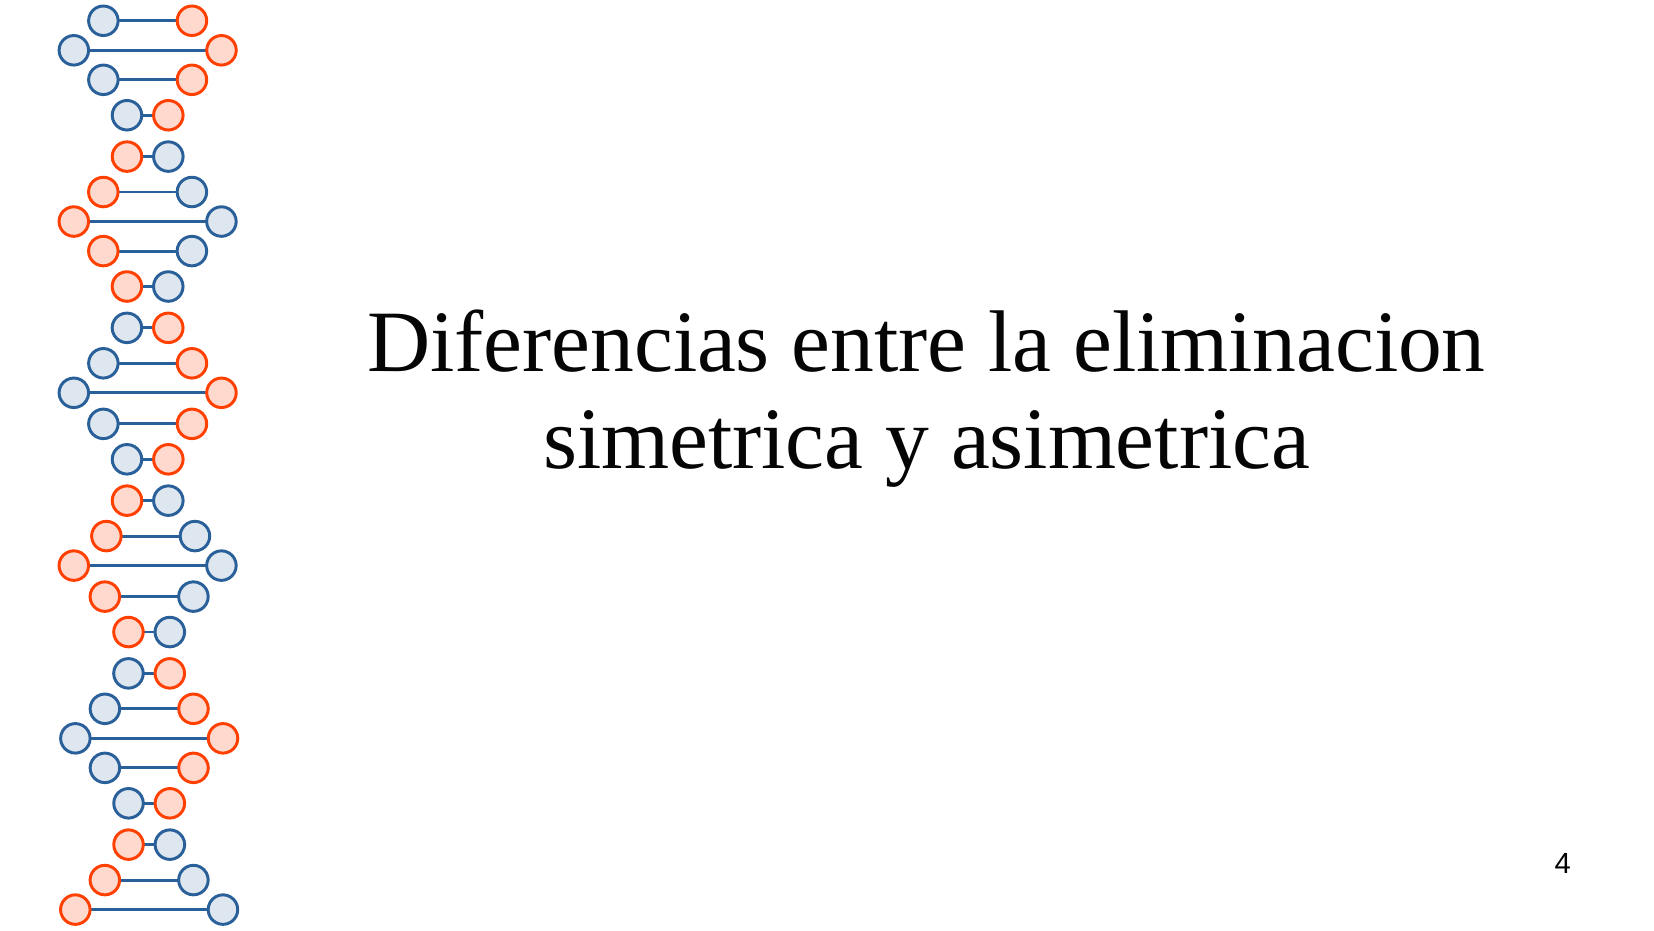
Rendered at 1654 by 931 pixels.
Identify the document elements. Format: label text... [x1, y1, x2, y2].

title Diferencias entre la eliminacion simetrica y asimetrica [262, 293, 1592, 488]
